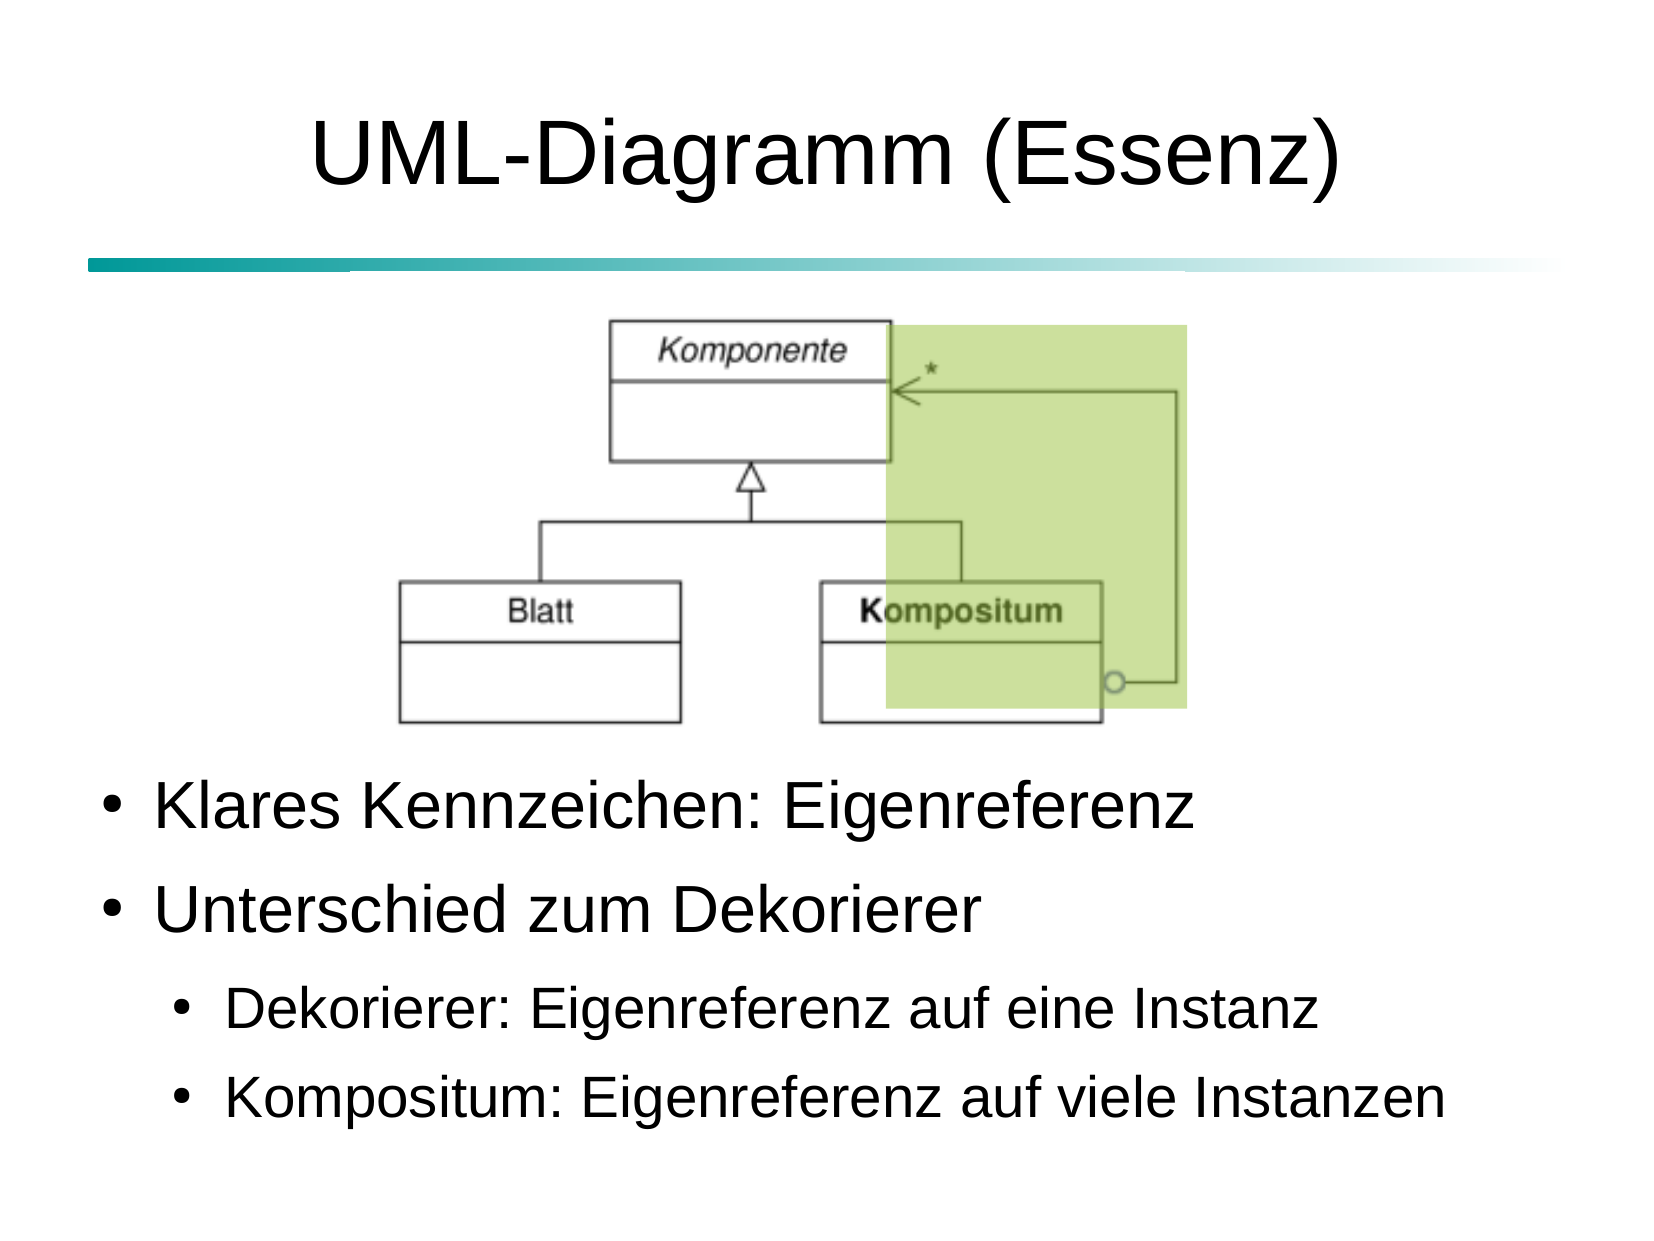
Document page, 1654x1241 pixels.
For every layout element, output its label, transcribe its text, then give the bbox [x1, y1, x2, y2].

text_box [885, 324, 1188, 709]
list Klares Kennzeichen: Eigenreferenz Unterschied zum Dekorierer Dekorierer: Eigenreferenz auf eine Instanz Kompositum: Eigenreferenz auf viele Instanzen [82, 767, 1571, 1130]
picture [350, 271, 1185, 774]
title UML-Diagramm (Essenz) [82, 49, 1571, 257]
